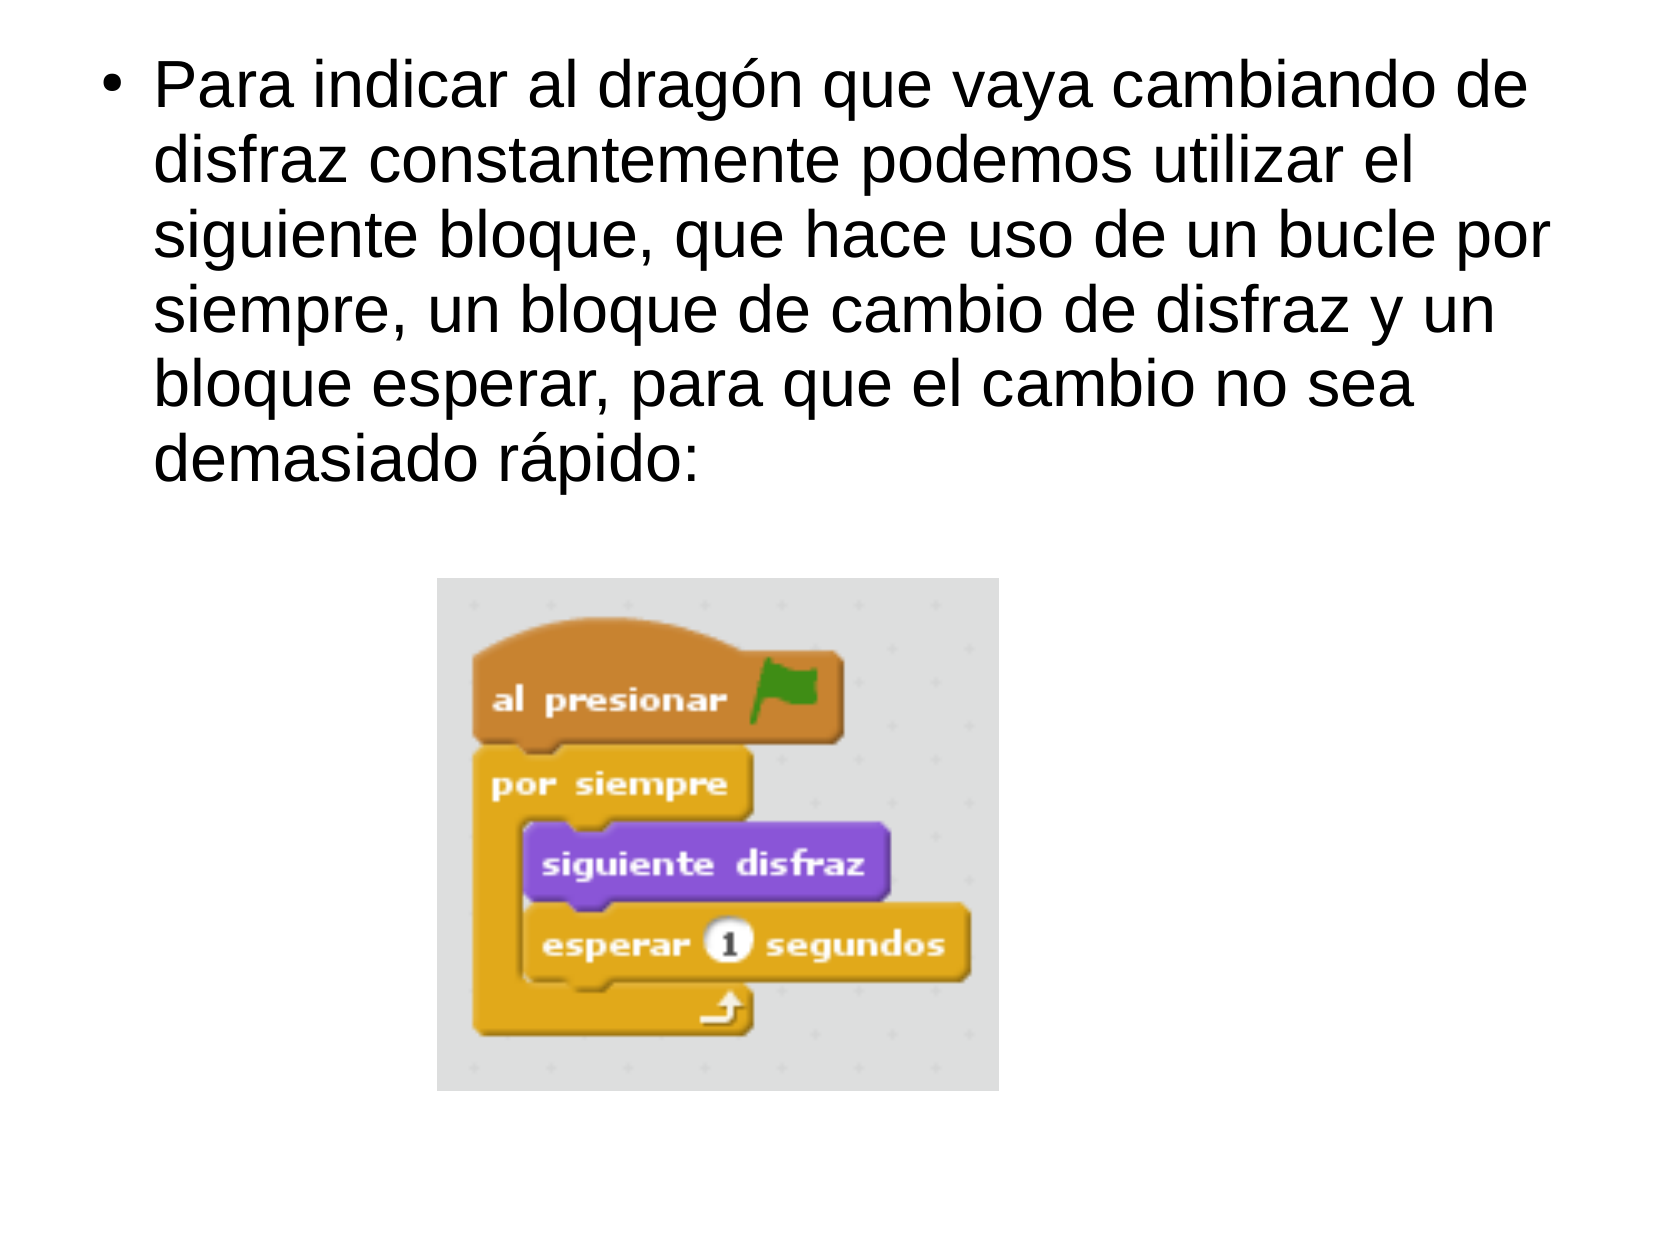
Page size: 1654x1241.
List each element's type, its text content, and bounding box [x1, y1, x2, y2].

picture [437, 578, 999, 1091]
list Para indicar al dragón que vaya cambiando de disfraz constantemente podemos utilizar el siguiente bloque, que hace uso de un bucle por siempre, un bloque de cambio de disfraz y un bloque esperar, para que el cambio no sea demasiado rápido: [82, 47, 1571, 1010]
